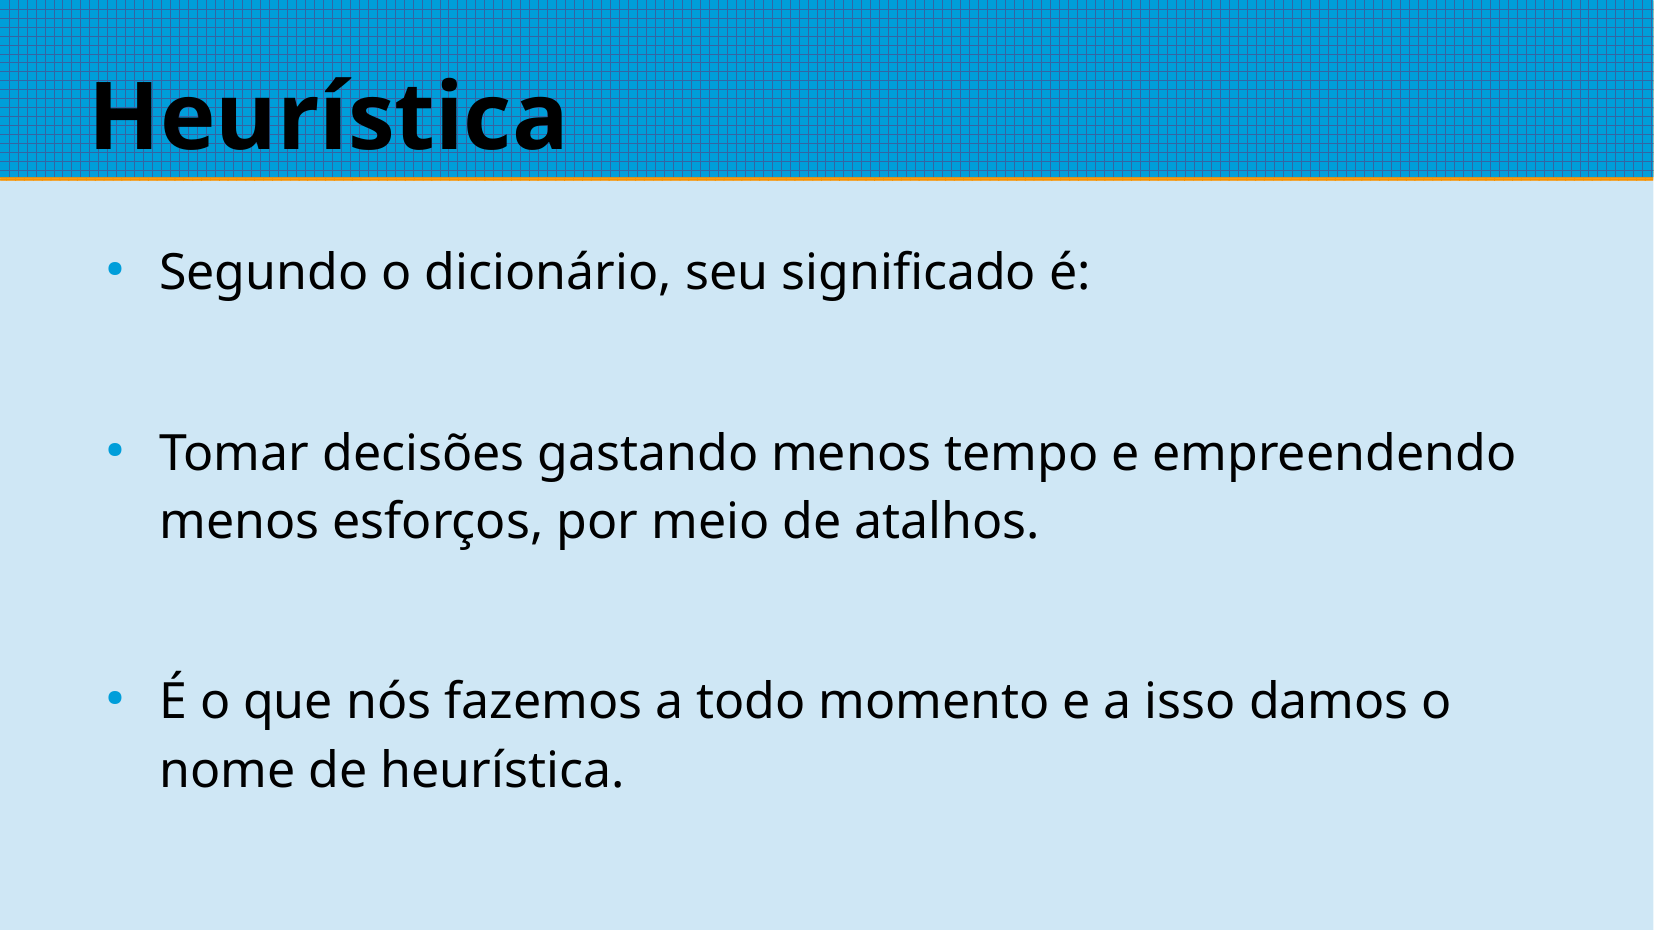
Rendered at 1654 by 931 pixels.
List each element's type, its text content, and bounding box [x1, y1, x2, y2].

title Heurística [88, 14, 1565, 178]
list Segundo o dicionário, seu significado é: Tomar decisões gastando menos tempo e empreendendo menos esforços, por meio de atalhos. É o que nós fazemos a todo momento e a isso damos o nome de heurística. [88, 236, 1565, 813]
